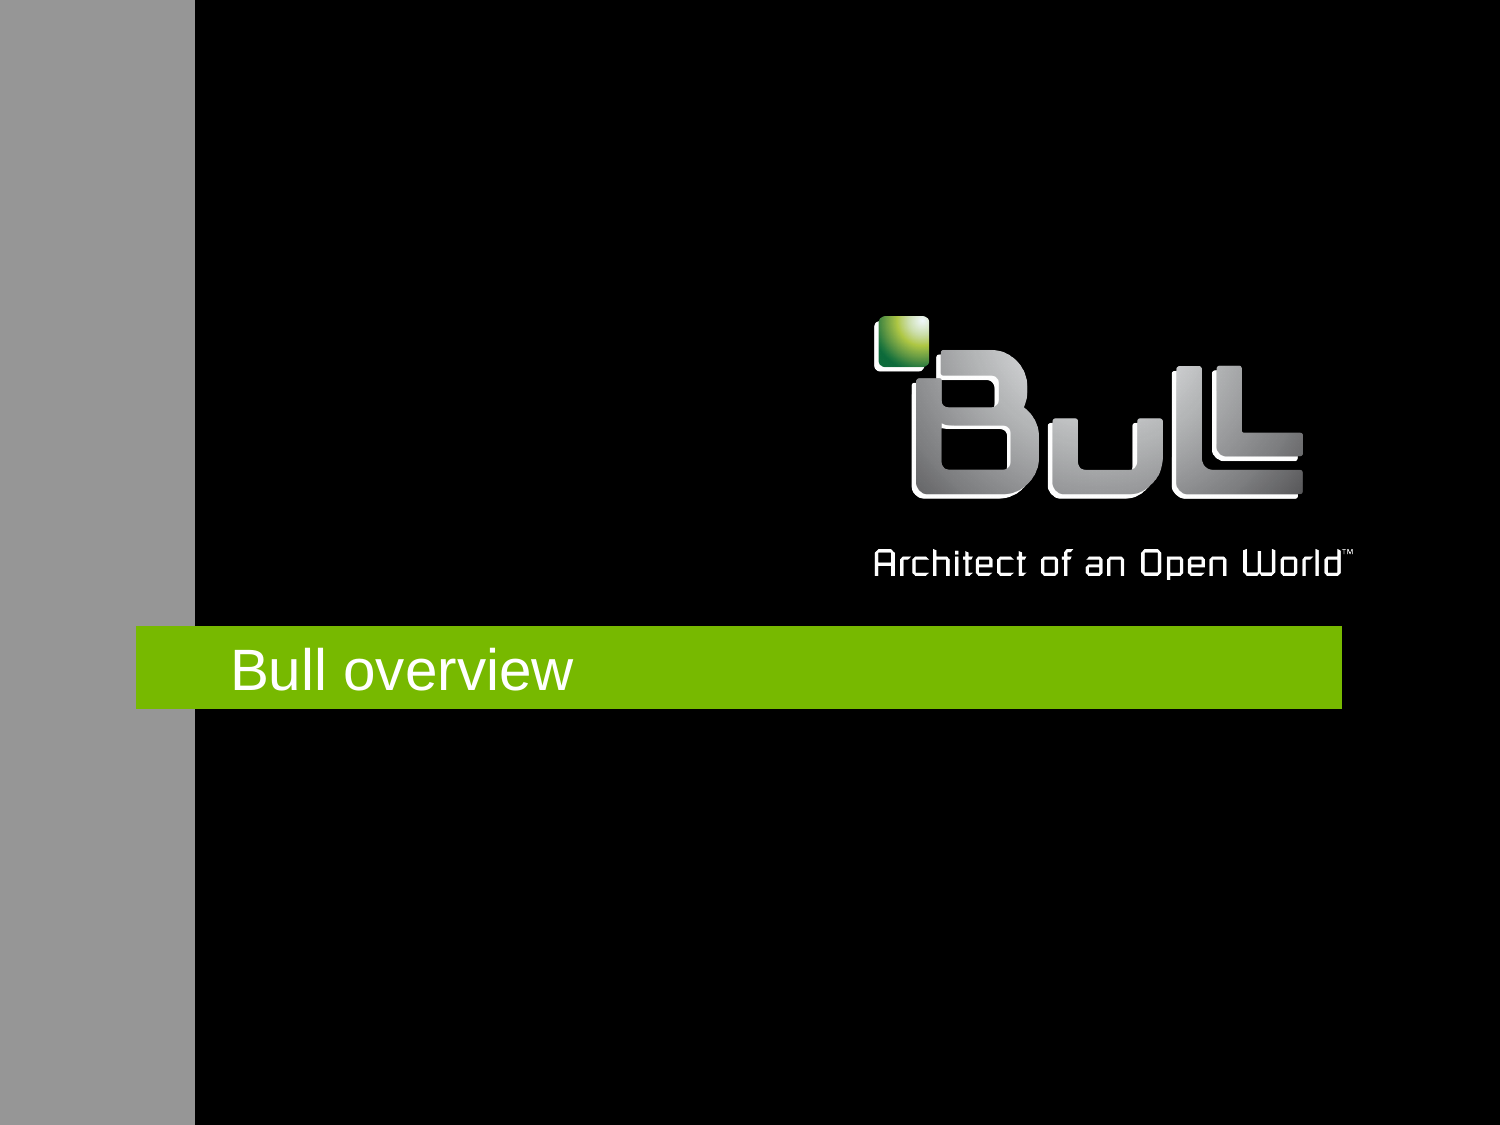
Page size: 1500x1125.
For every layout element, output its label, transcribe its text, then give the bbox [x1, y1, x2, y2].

picture [825, 291, 1379, 633]
title Bull overview [230, 632, 1329, 703]
